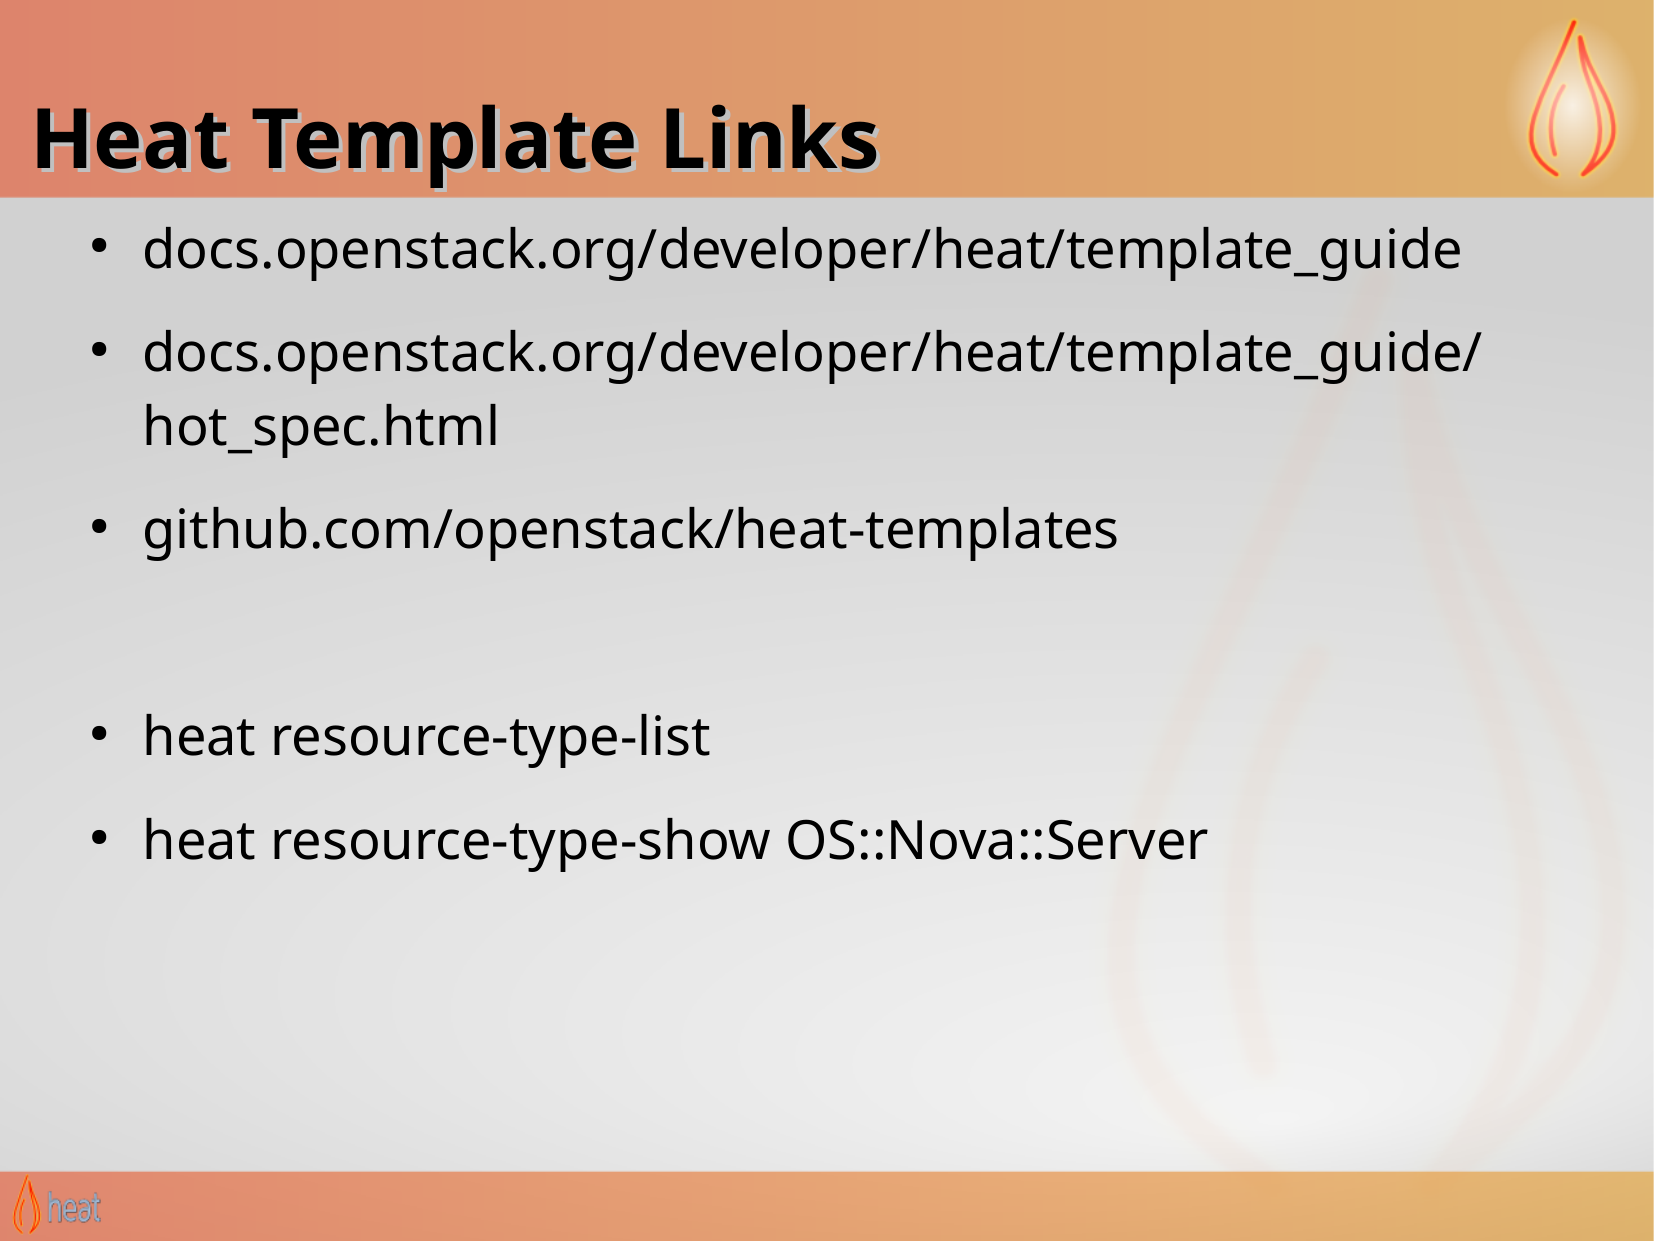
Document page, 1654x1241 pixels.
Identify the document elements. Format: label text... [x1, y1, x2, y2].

list docs.openstack.org/developer/heat/template_guide docs.openstack.org/developer/heat/template_guide/hot_spec.html github.com/openstack/heat-templates heat resource-type-list heat resource-type-show OS::Nova::Server [71, 210, 1561, 1166]
picture [0, 0, 1654, 1241]
title Heat Template Links [30, 23, 1606, 249]
